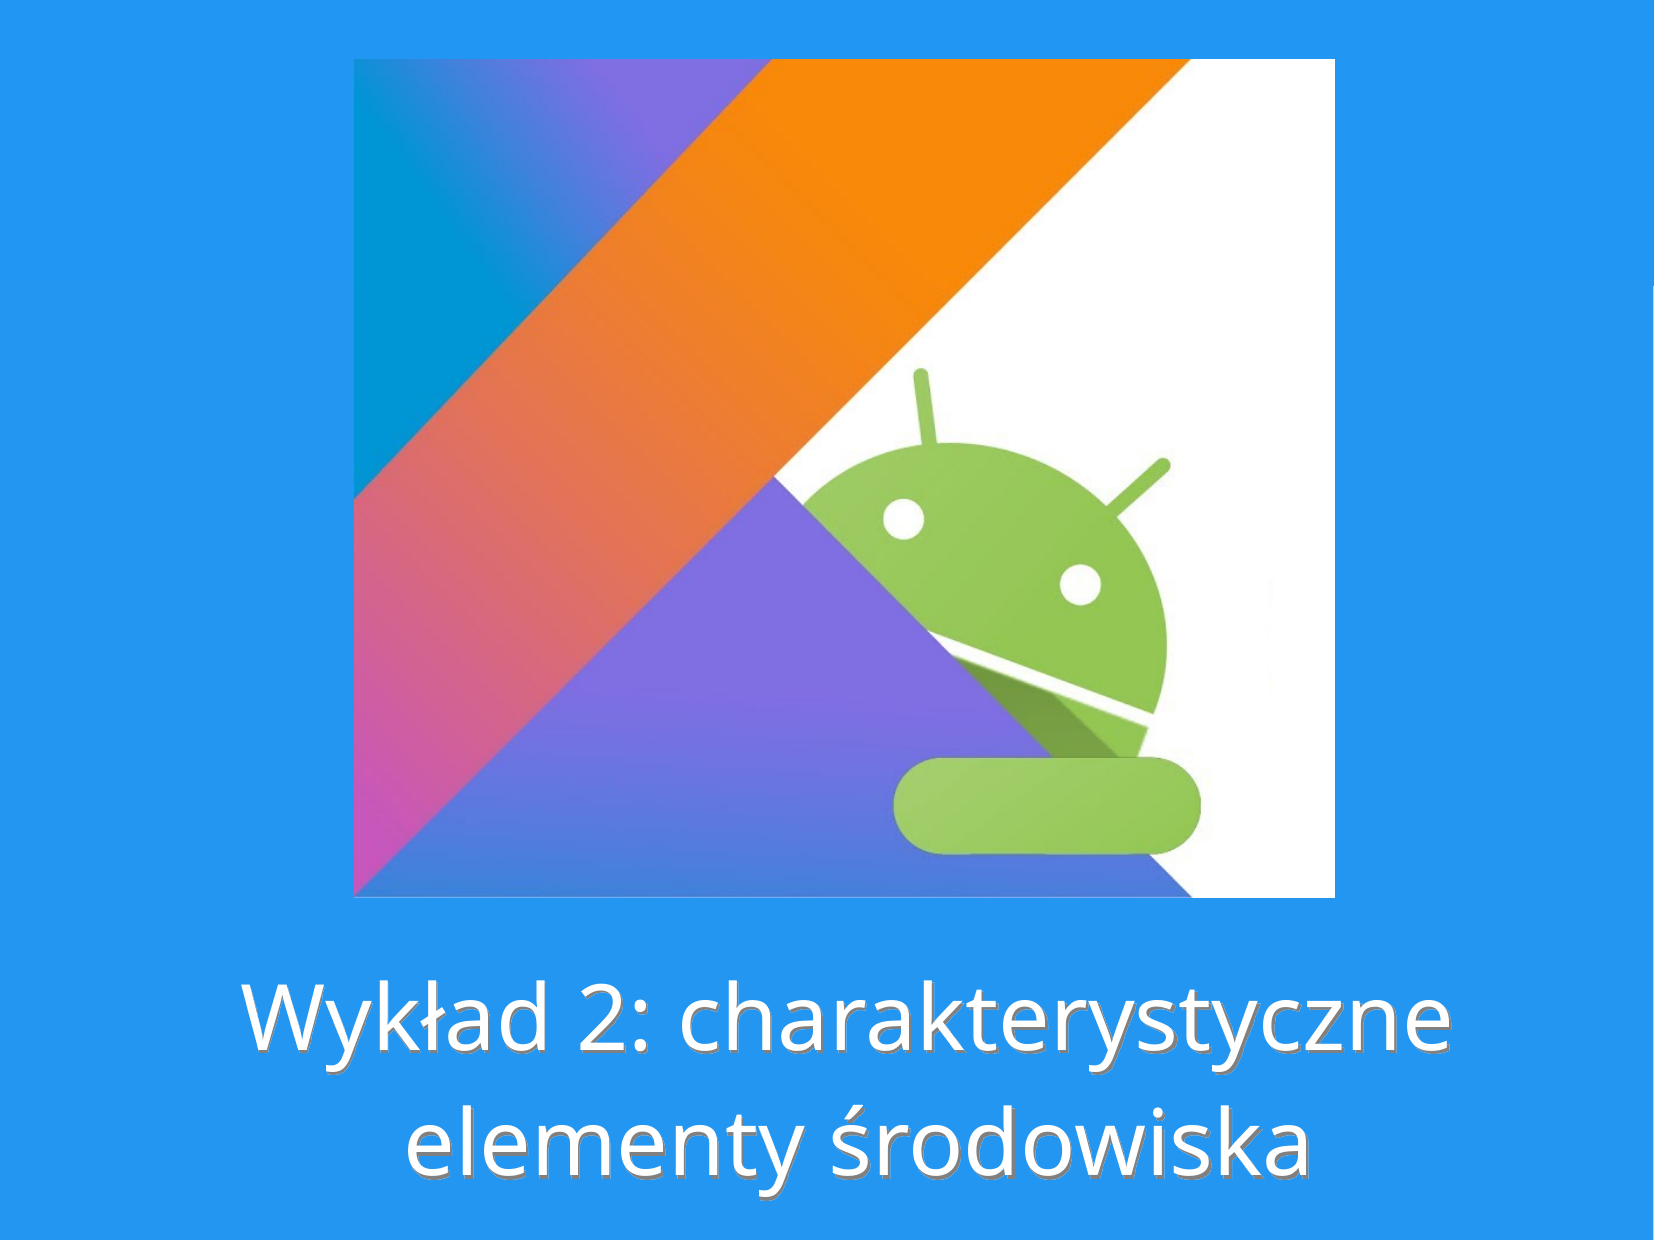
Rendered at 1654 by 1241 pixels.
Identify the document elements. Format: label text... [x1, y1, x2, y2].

picture [354, 59, 1335, 898]
text_box Wykład 2: charakterystyczne elementy środowiska [225, 945, 1471, 1241]
